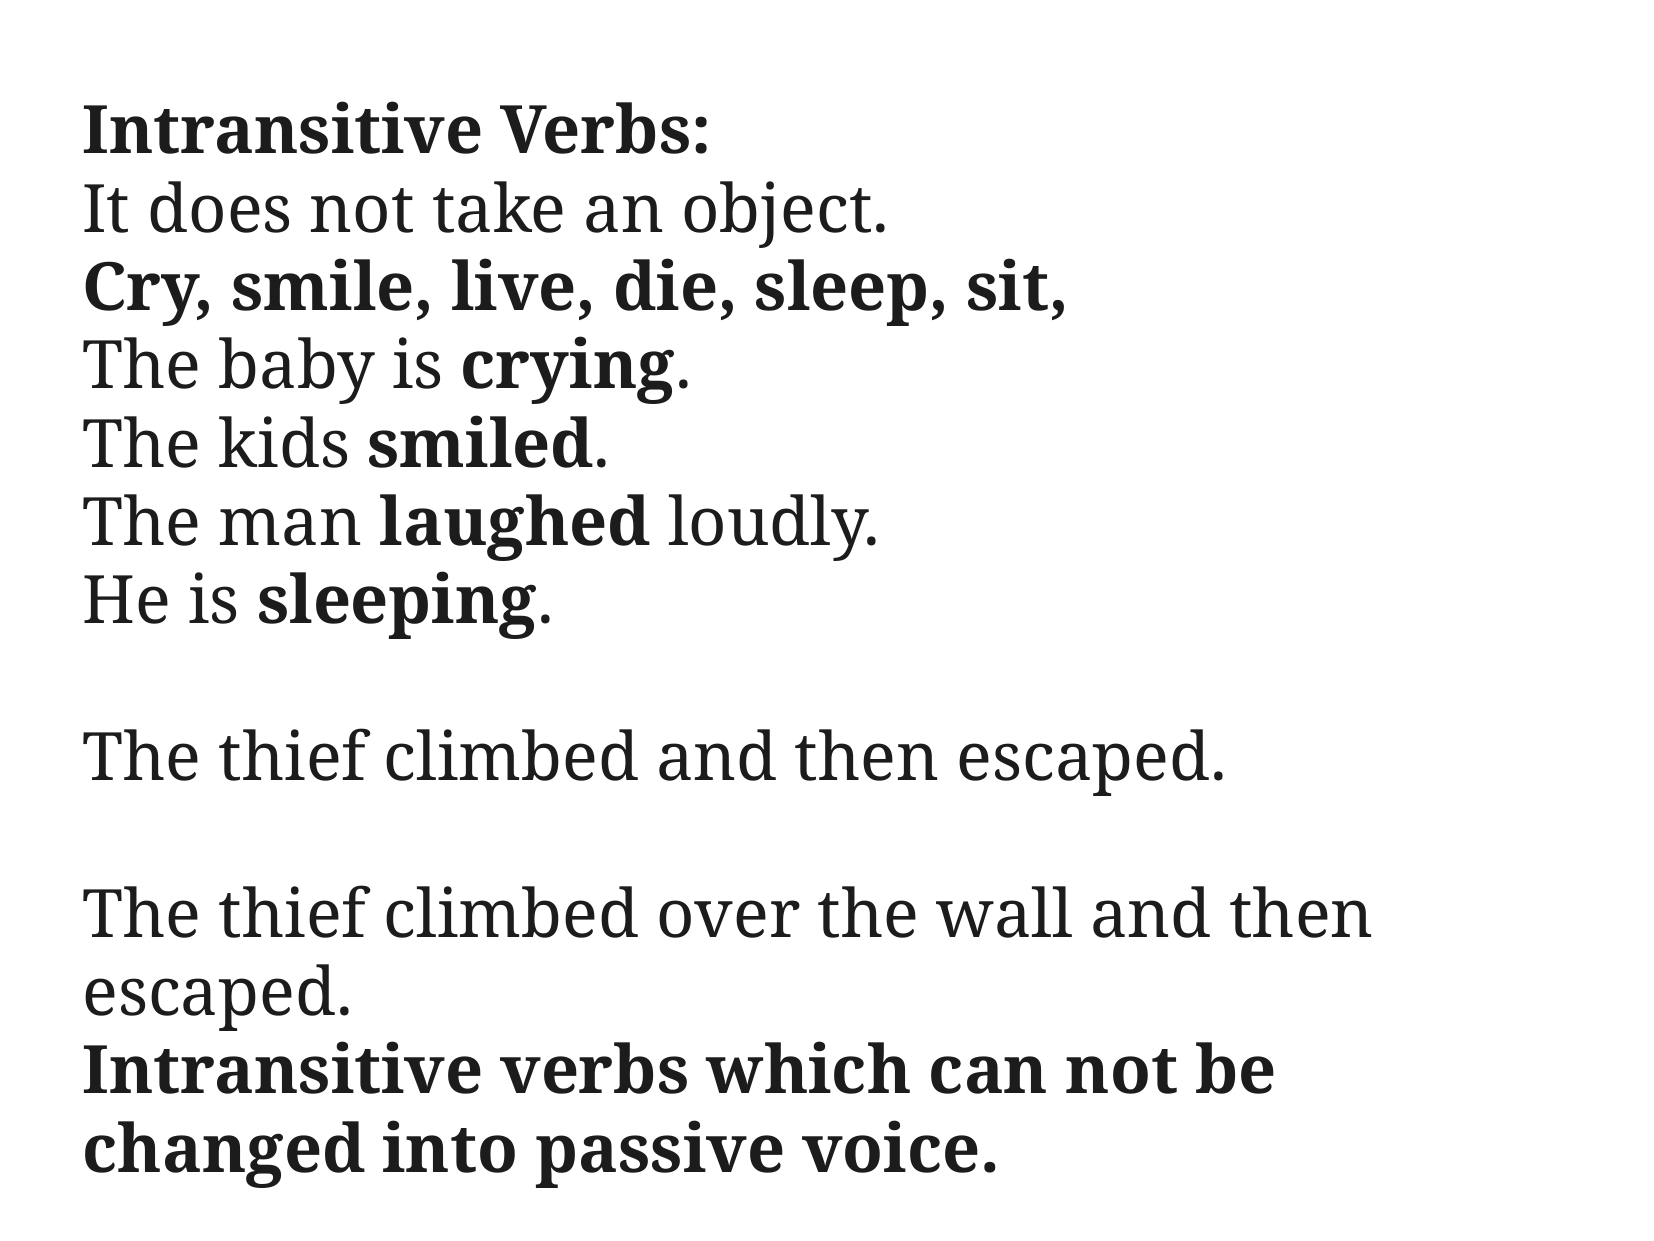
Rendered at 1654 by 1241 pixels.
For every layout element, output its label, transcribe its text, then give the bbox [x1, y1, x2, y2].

text_box Intransitive Verbs: It does not take an object. Cry, smile, live, die, sleep, sit, The baby is crying. The kids smiled. The man laughed loudly. He is sleeping. The thief climbed and then escaped. The thief climbed over the wall and then escaped. Intransitive verbs which can not be changed into passive voice. [82, 90, 1571, 1065]
